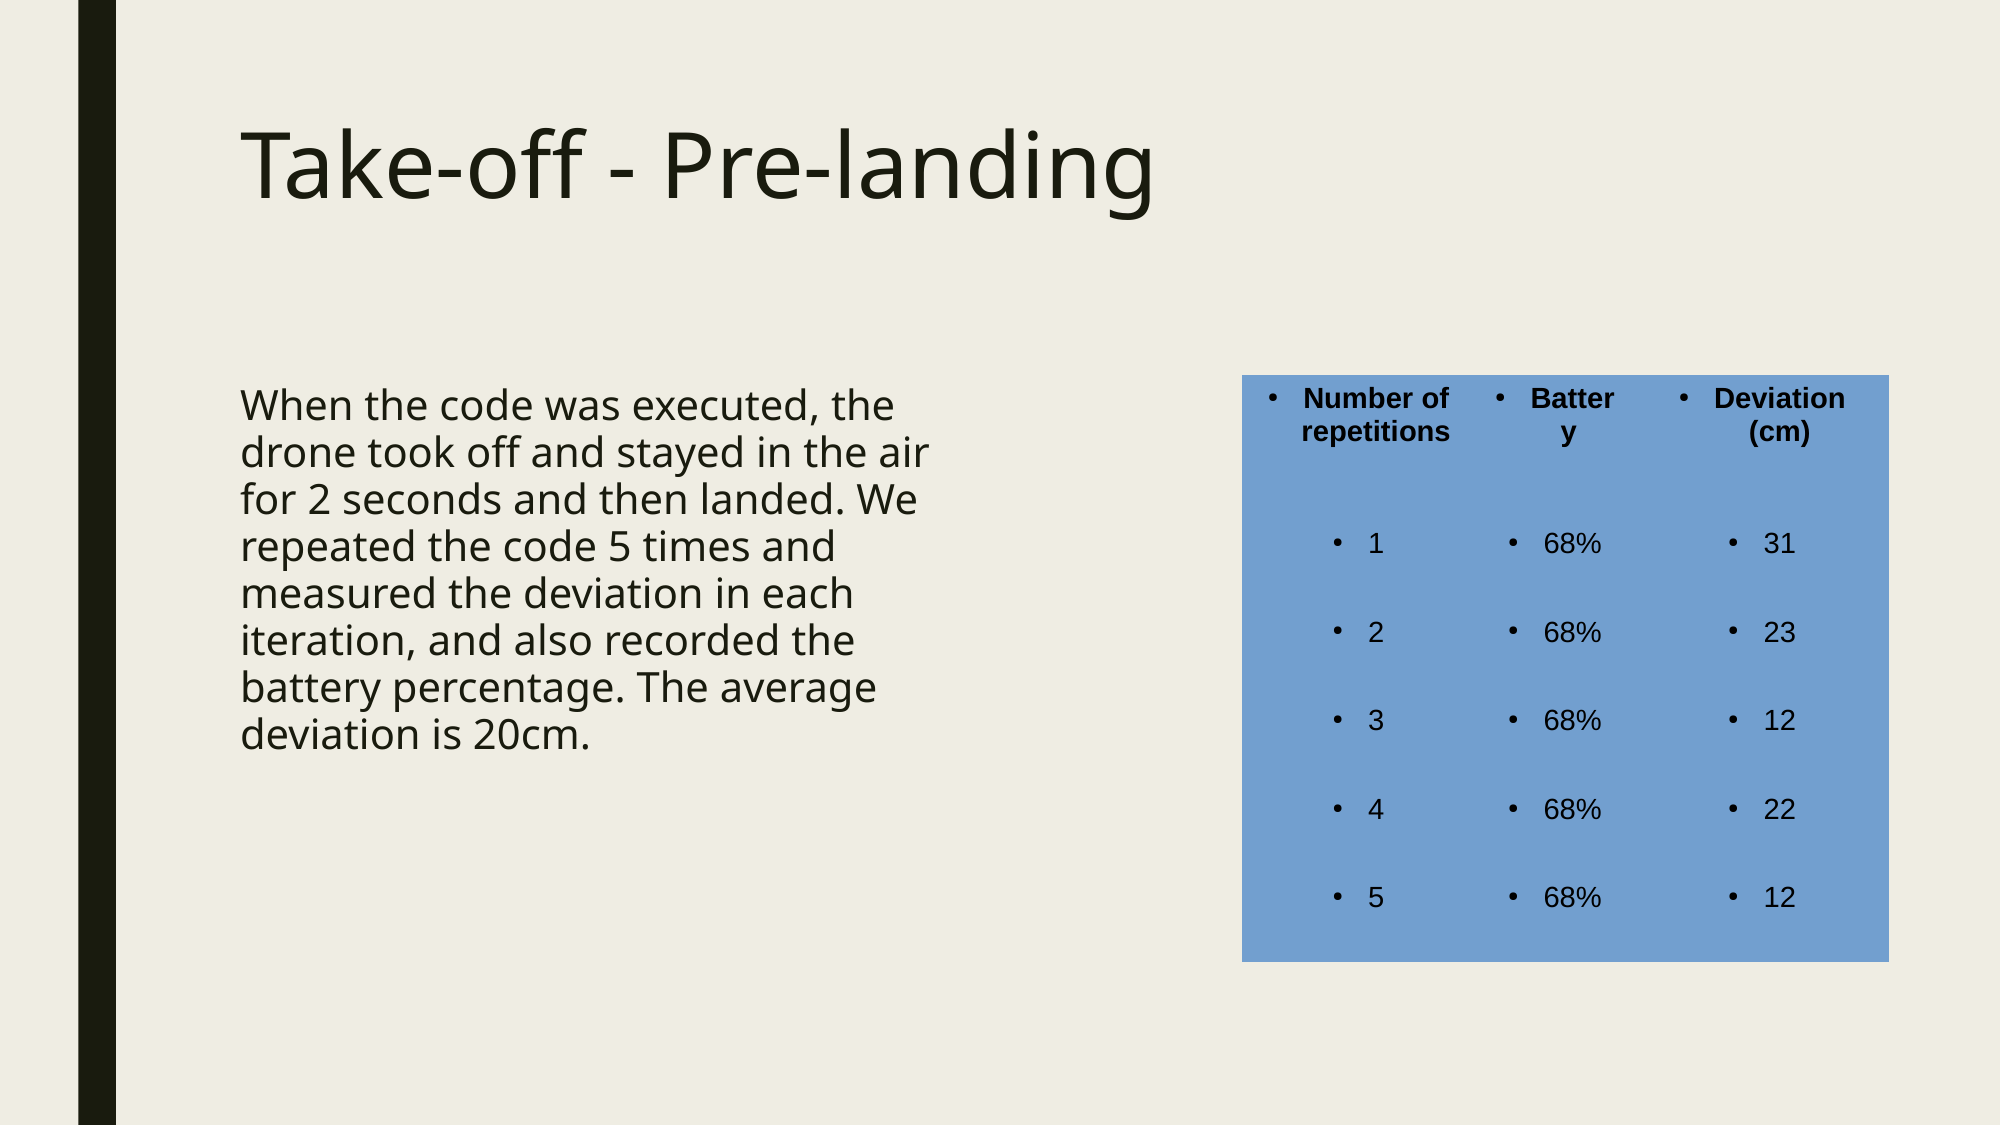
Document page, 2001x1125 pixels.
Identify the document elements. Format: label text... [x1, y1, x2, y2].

table_header Number of repetitions [1242, 375, 1475, 519]
table_cell 68% [1475, 608, 1635, 697]
table_cell 4 [1242, 785, 1475, 874]
table_cell 12 [1635, 874, 1889, 962]
table_cell 68% [1475, 785, 1635, 874]
table_cell 68% [1475, 874, 1635, 962]
table_header Deviation (cm) [1635, 375, 1889, 519]
table_cell 1 [1242, 519, 1475, 608]
table_cell 68% [1475, 519, 1635, 608]
table_cell 68% [1475, 697, 1635, 785]
table_cell 2 [1242, 608, 1475, 697]
title Take-off - Pre-landing [225, 112, 1801, 357]
list When the code was executed, the drone took off and stayed in the air for 2 seconds and then landed. We repeated the code 5 times and measured the deviation in each iteration, and also recorded the battery percentage. The average deviation is 20cm. [225, 375, 955, 963]
table_cell 31 [1635, 519, 1889, 608]
table_cell 3 [1242, 697, 1475, 785]
table_header Battery [1475, 375, 1635, 519]
table_cell 23 [1635, 608, 1889, 697]
table_cell 12 [1635, 697, 1889, 785]
table_cell 22 [1635, 785, 1889, 874]
table_cell 5 [1242, 874, 1475, 962]
